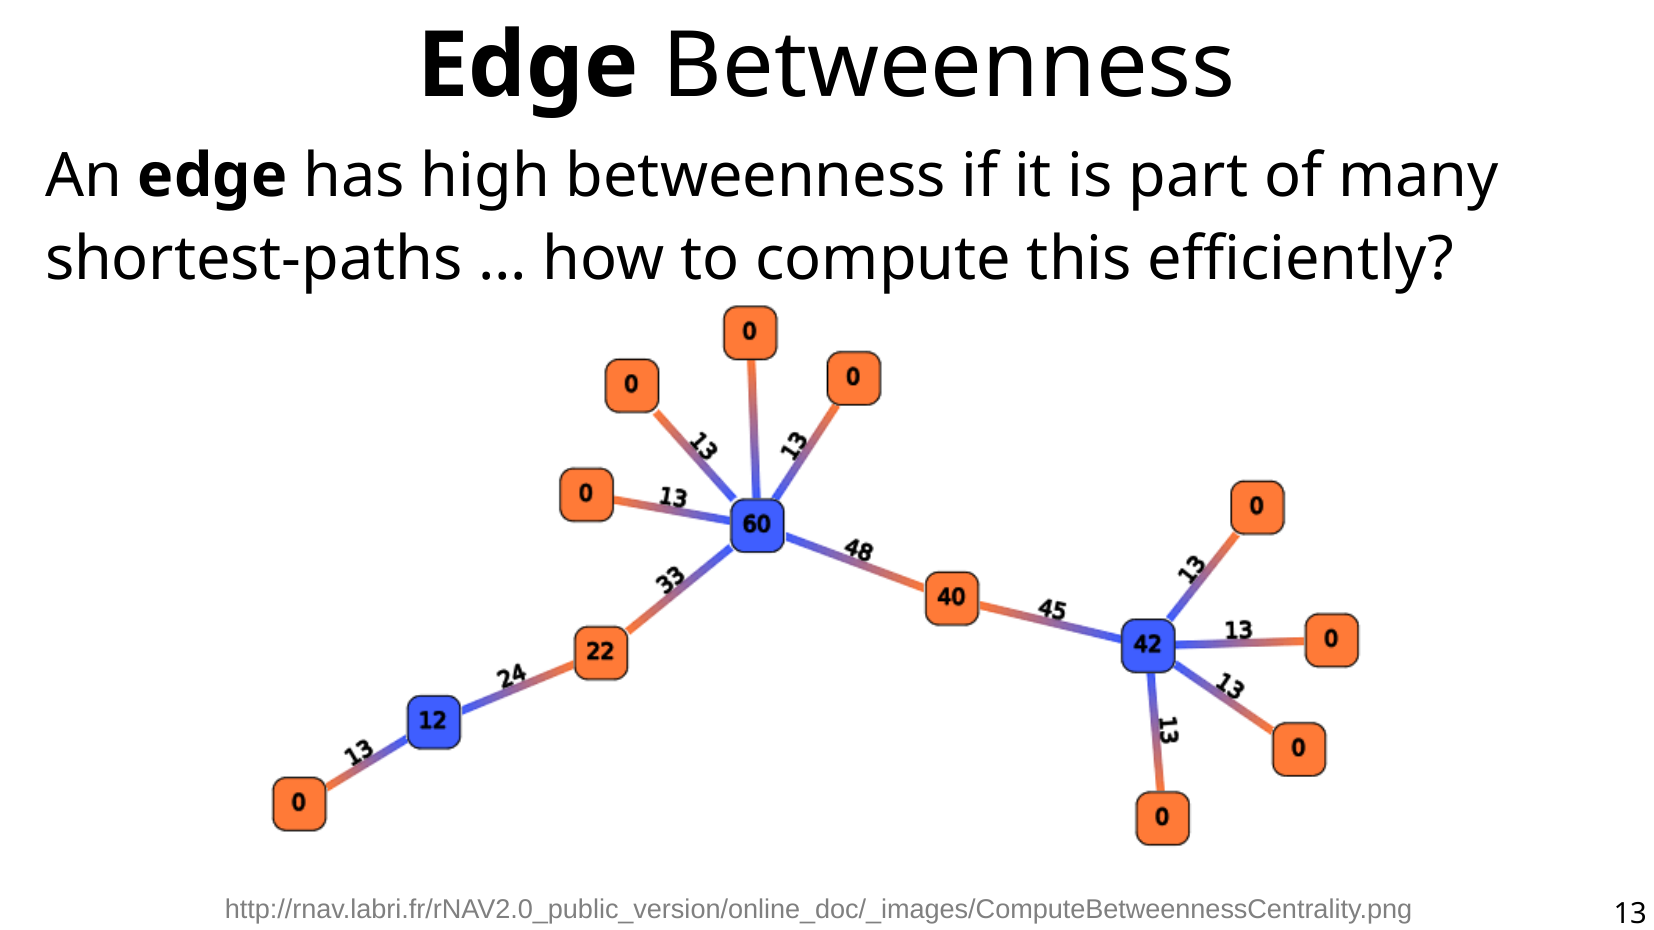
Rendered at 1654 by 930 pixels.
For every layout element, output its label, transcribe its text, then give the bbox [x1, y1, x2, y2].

title Edge Betweenness [82, 2, 1571, 120]
picture [234, 295, 1456, 866]
list An edge has high betweenness if it is part of many shortest-paths … how to compute this efficiently? [45, 130, 1621, 301]
text_box http://rnav.labri.fr/rNAV2.0_public_version/online_doc/_images/ComputeBetweennessCentrality.png [210, 887, 1432, 930]
